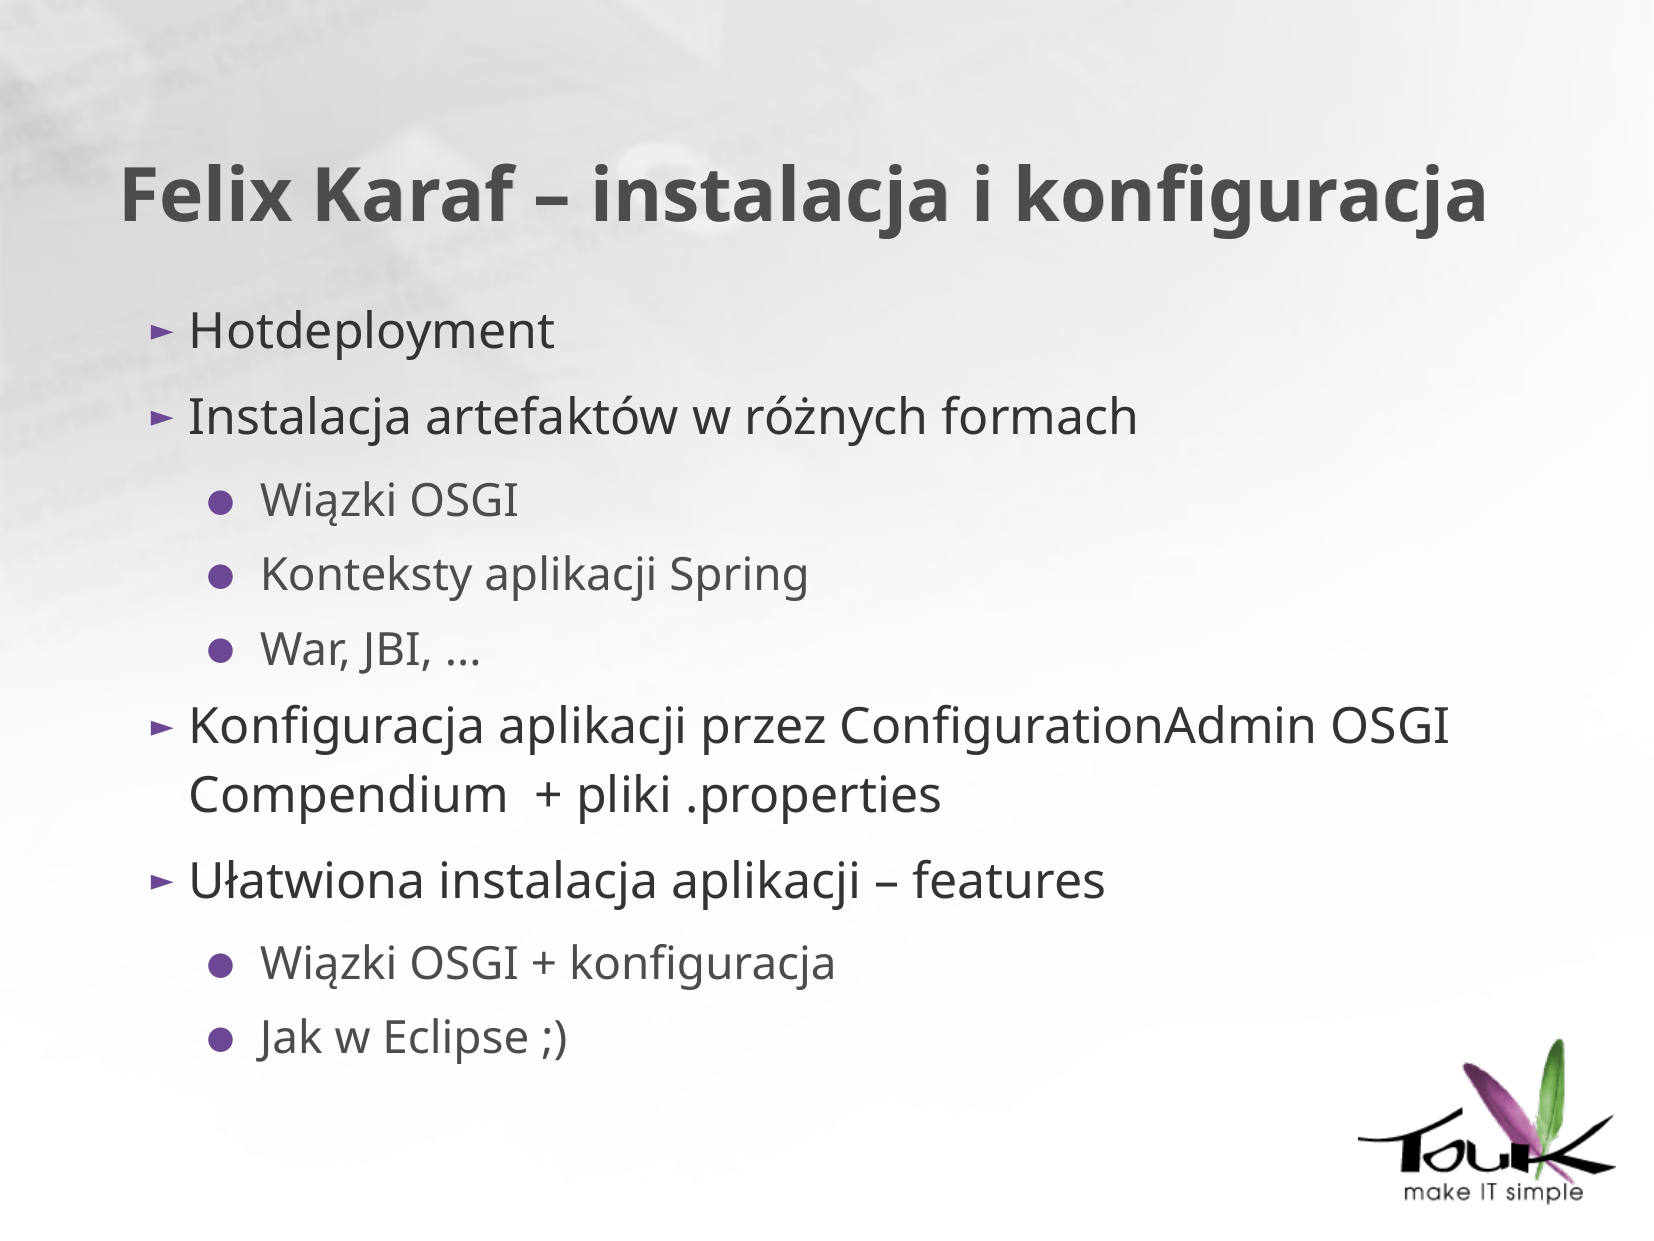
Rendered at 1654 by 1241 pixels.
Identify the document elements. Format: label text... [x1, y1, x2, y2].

picture [0, 0, 1654, 1241]
list Hotdeployment Instalacja artefaktów w różnych formach Wiązki OSGI Konteksty aplikacji Spring War, JBI, ... Konfiguracja aplikacji przez ConfigurationAdmin OSGI Compendium + pliki .properties Ułatwiona instalacja aplikacji – features Wiązki OSGI + konfiguracja Jak w Eclipse ;) [118, 295, 1536, 1100]
title Felix Karaf – instalacja i konfiguracja [118, 125, 1536, 259]
